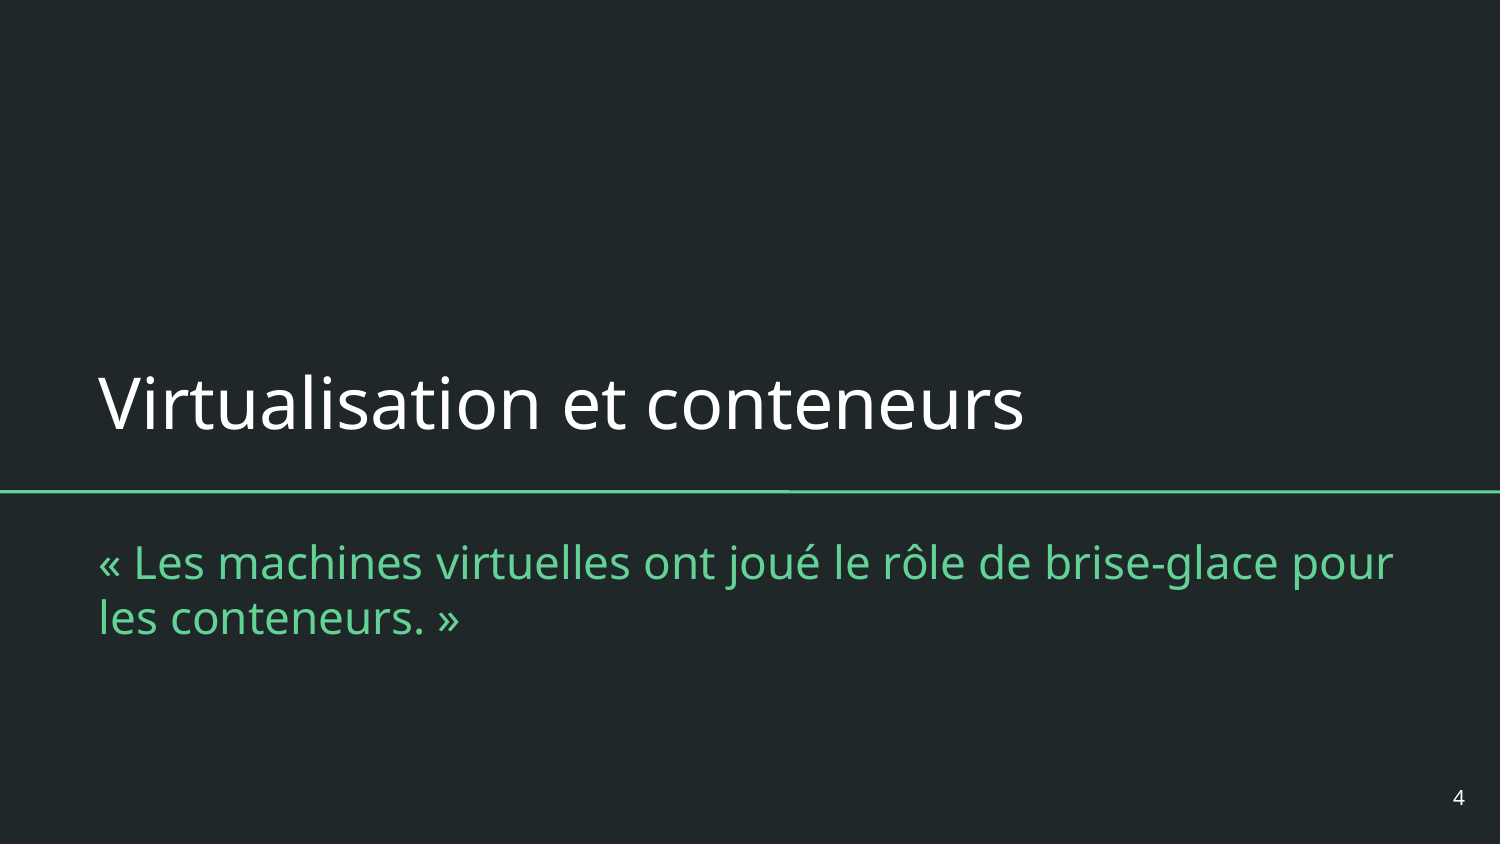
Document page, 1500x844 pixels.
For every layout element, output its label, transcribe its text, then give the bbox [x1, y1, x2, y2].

text_box « Les machines virtuelles ont joué le rôle de brise-glace pour les conteneurs. » [83, 518, 1447, 659]
title Virtualisation et conteneurs [83, 337, 1417, 466]
slide_number <numéro> [1389, 764, 1480, 830]
